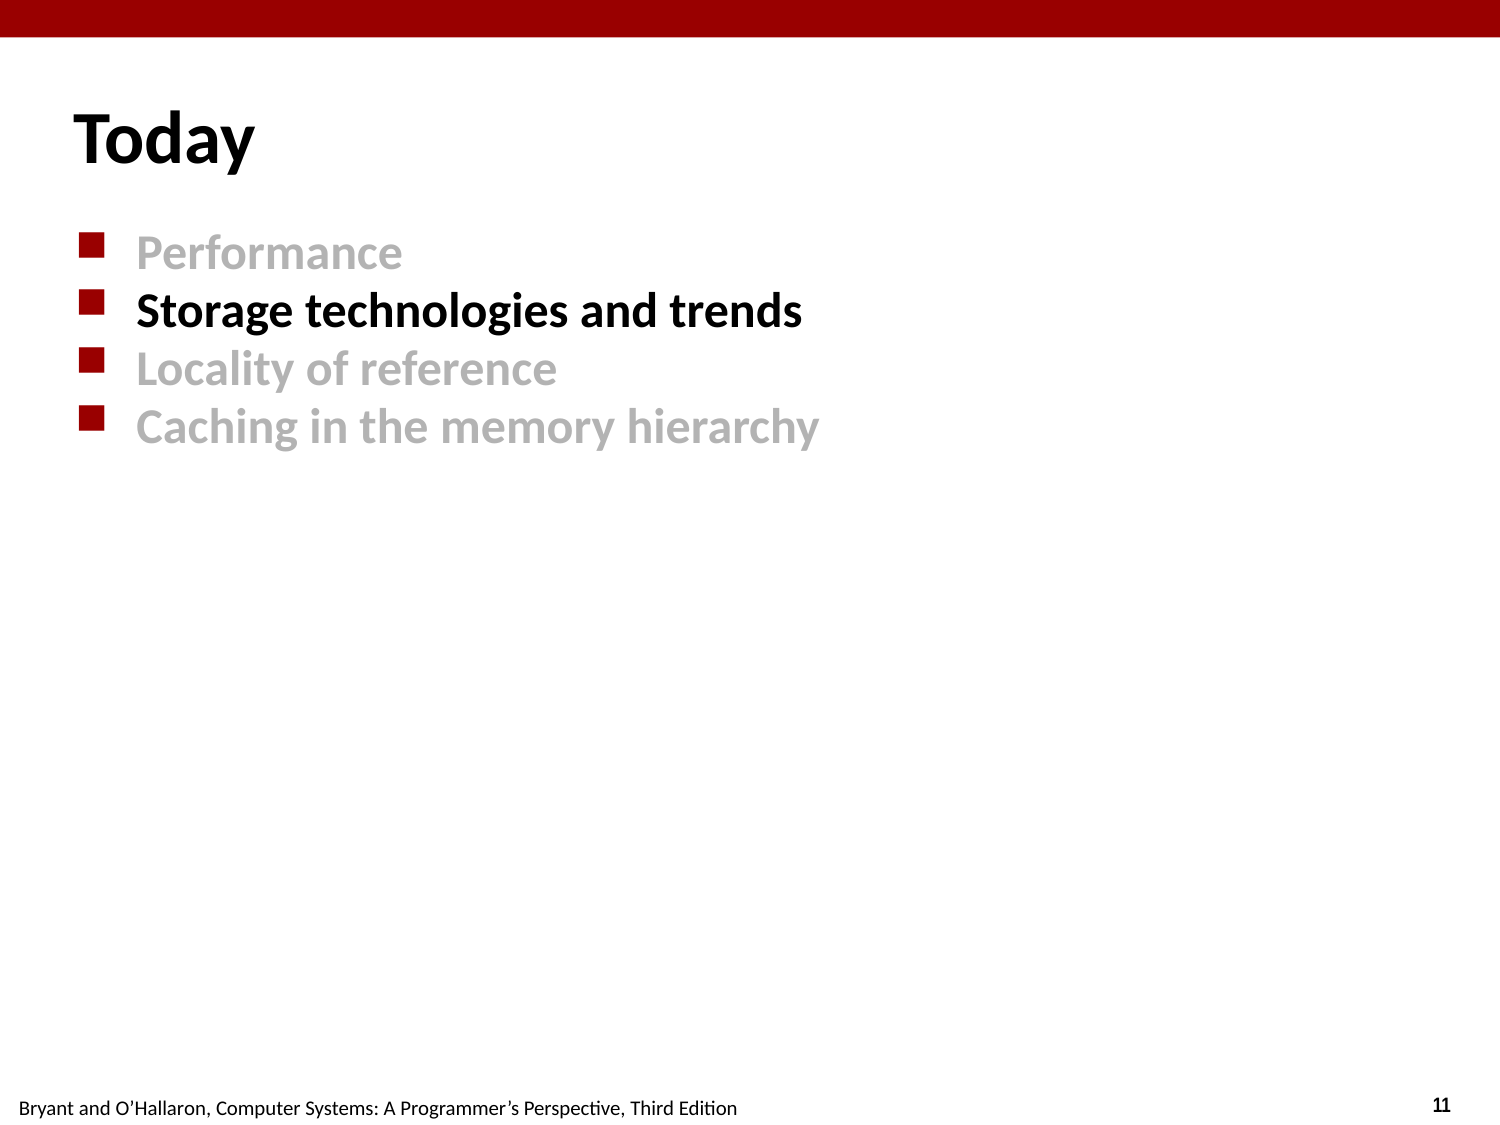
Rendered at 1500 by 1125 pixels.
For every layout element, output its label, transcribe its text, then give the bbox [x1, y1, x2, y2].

title Today [58, 71, 1304, 197]
list Performance Storage technologies and trends Locality of reference Caching in the memory hierarchy [65, 223, 1361, 1040]
